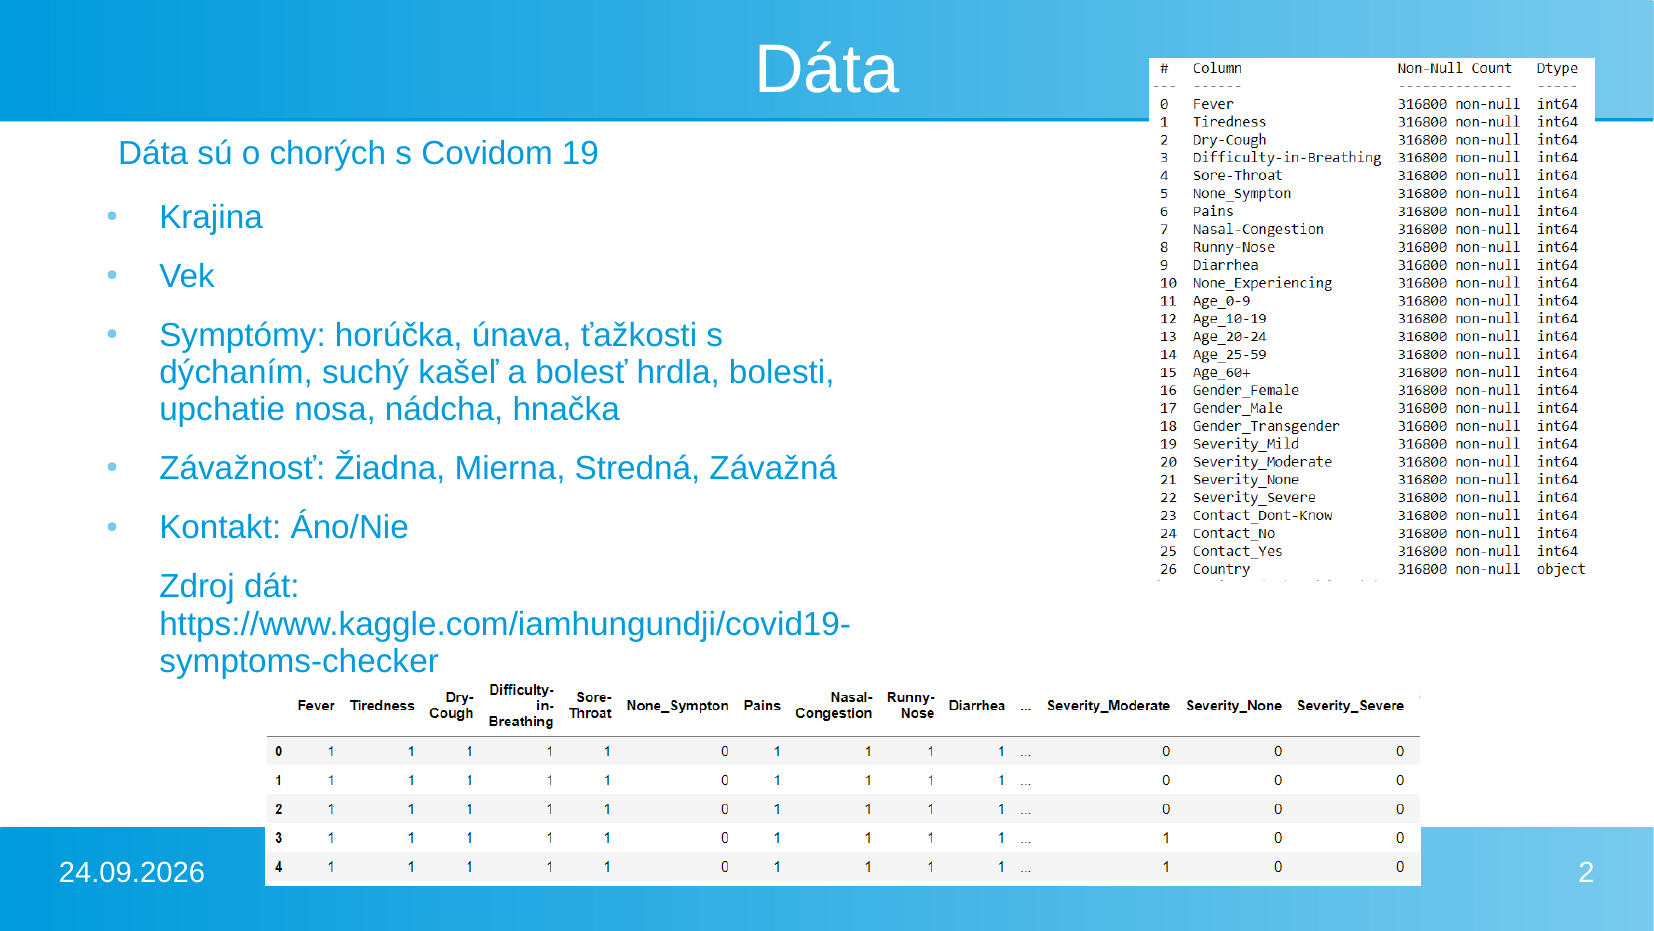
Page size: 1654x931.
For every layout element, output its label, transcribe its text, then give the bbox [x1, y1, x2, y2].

text_box Krajina Vek Symptómy: horúčka, únava, ťažkosti s dýchaním, suchý kašeľ a bolesť hrdla, bolesti, upchatie nosa, nádcha, hnačka Závažnosť: Žiadna, Mierna, Stredná, Závažná Kontakt: Áno/Nie Zdroj dát: https://www.kaggle.com/iamhungundji/covid19-symptoms-checker [88, 198, 886, 680]
picture [1149, 58, 1595, 581]
text_box Dáta sú o chorých s Covidom 19 [118, 134, 1034, 172]
picture [265, 682, 1421, 886]
title Dáta [59, 29, 1595, 108]
